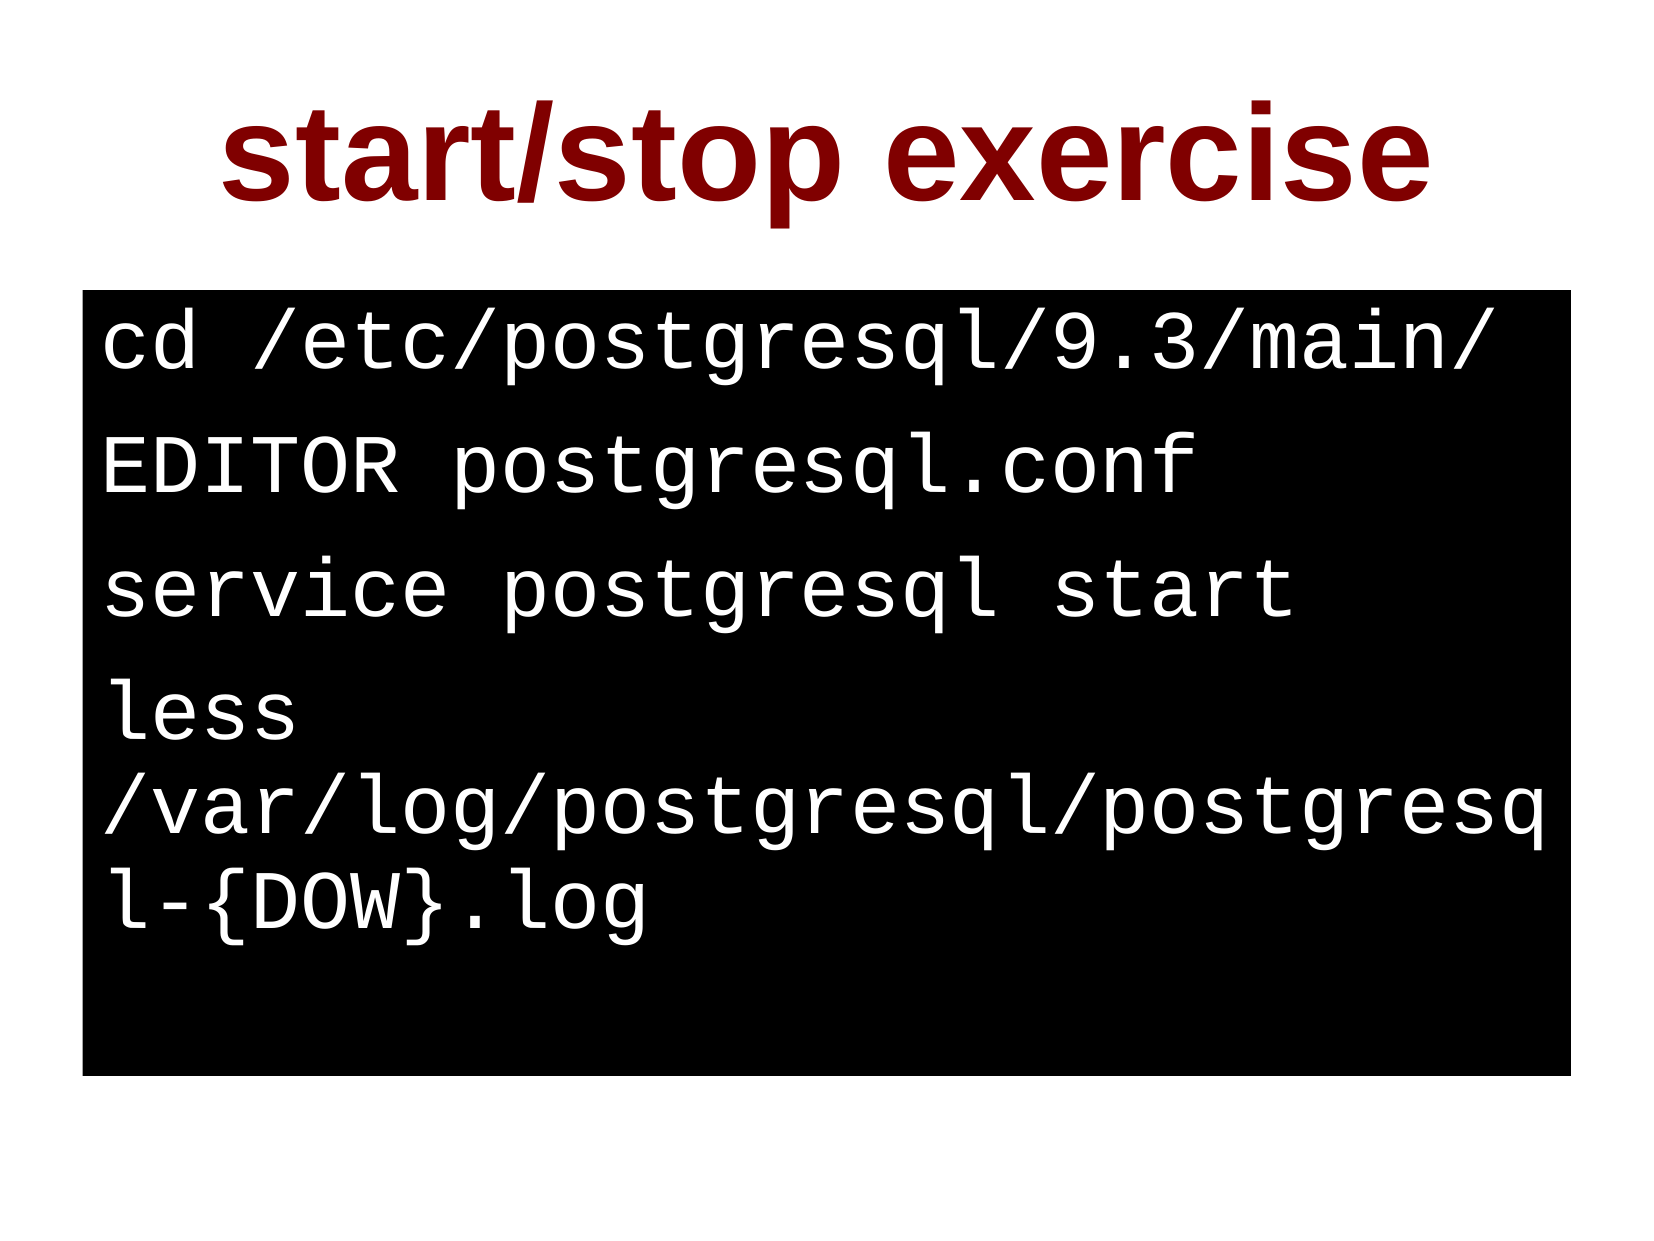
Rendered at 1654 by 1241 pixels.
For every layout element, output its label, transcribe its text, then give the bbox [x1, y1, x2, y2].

list cd /etc/postgresql/9.3/main/ EDITOR postgresql.conf service postgresql start less /var/log/postgresql/postgresql-{DOW}.log [82, 290, 1571, 1076]
title start/stop exercise [82, 49, 1571, 257]
